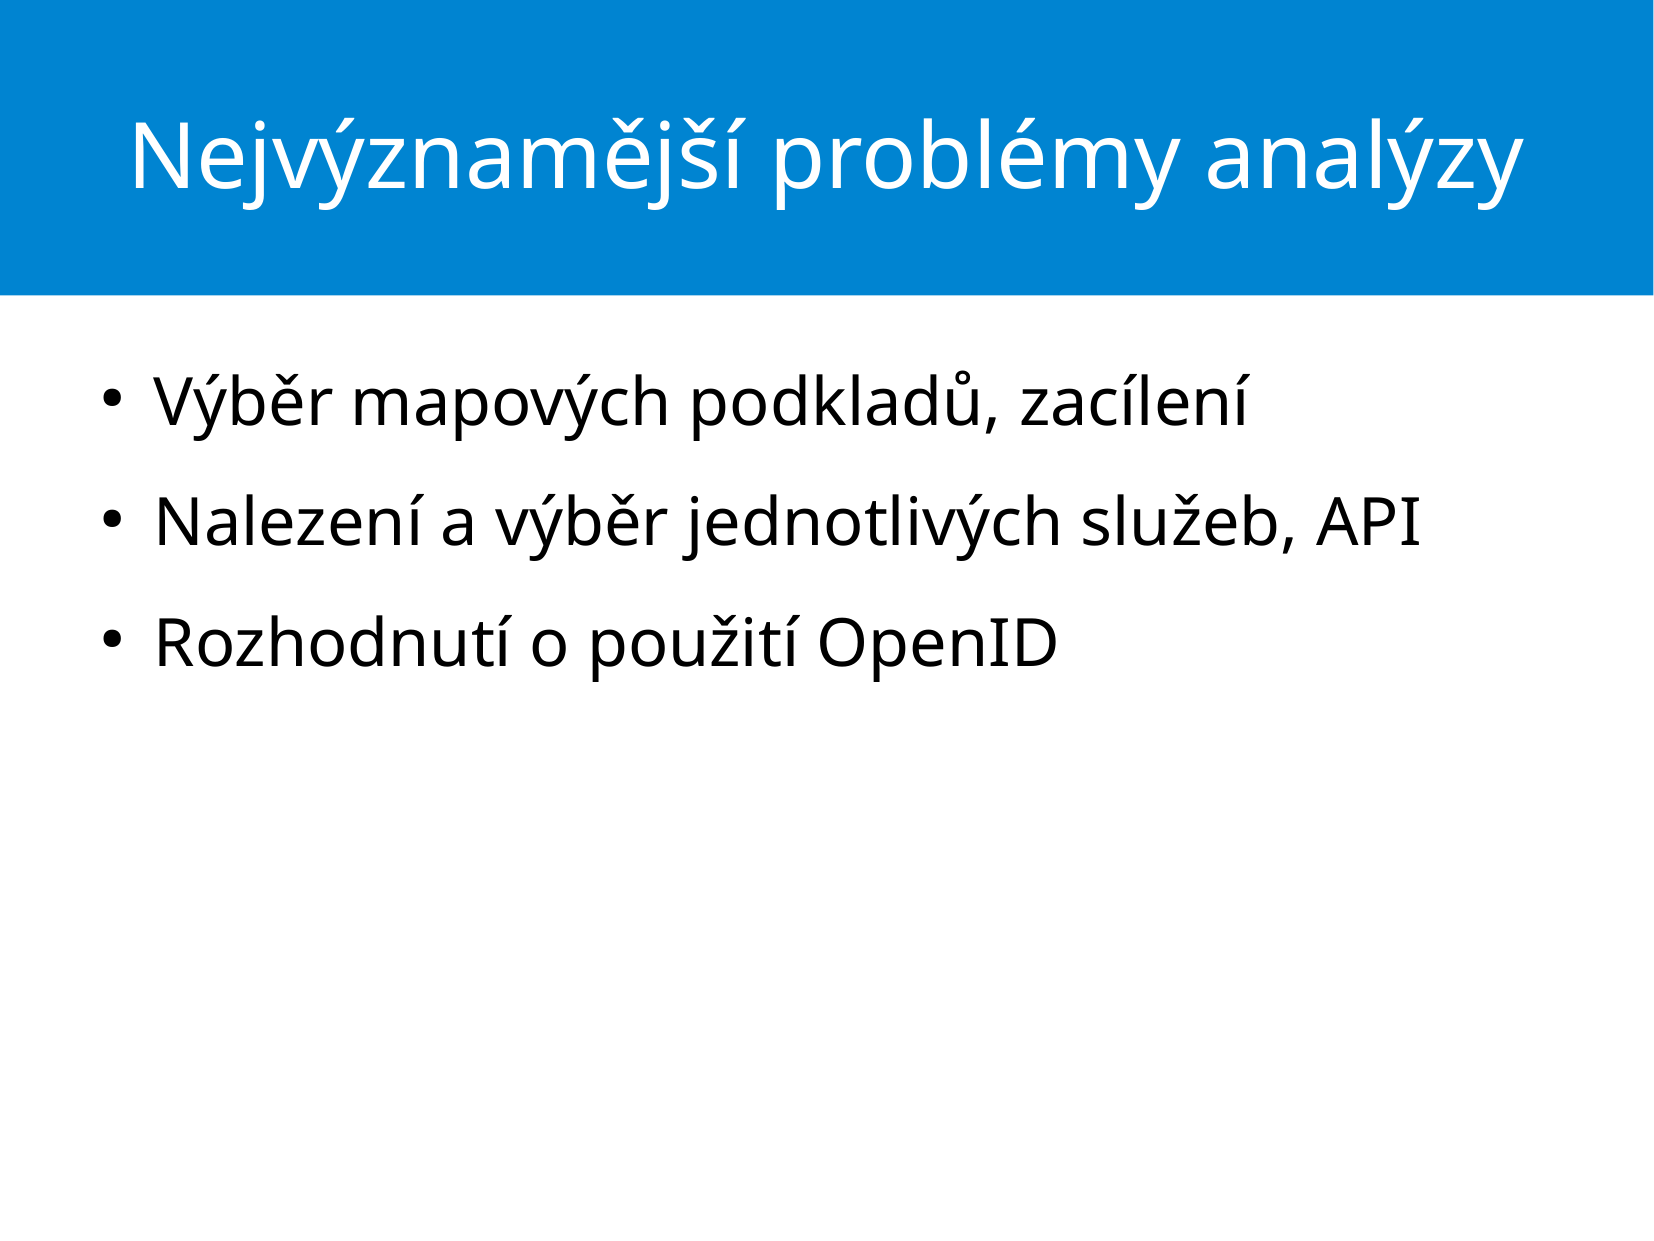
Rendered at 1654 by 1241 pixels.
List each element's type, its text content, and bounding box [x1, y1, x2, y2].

list Výběr mapových podkladů, zacílení Nalezení a výběr jednotlivých služeb, API Rozhodnutí o použití OpenID [82, 354, 1571, 1182]
text_box [0, 0, 1654, 296]
title Nejvýznamější problémy analýzy [82, 49, 1571, 257]
